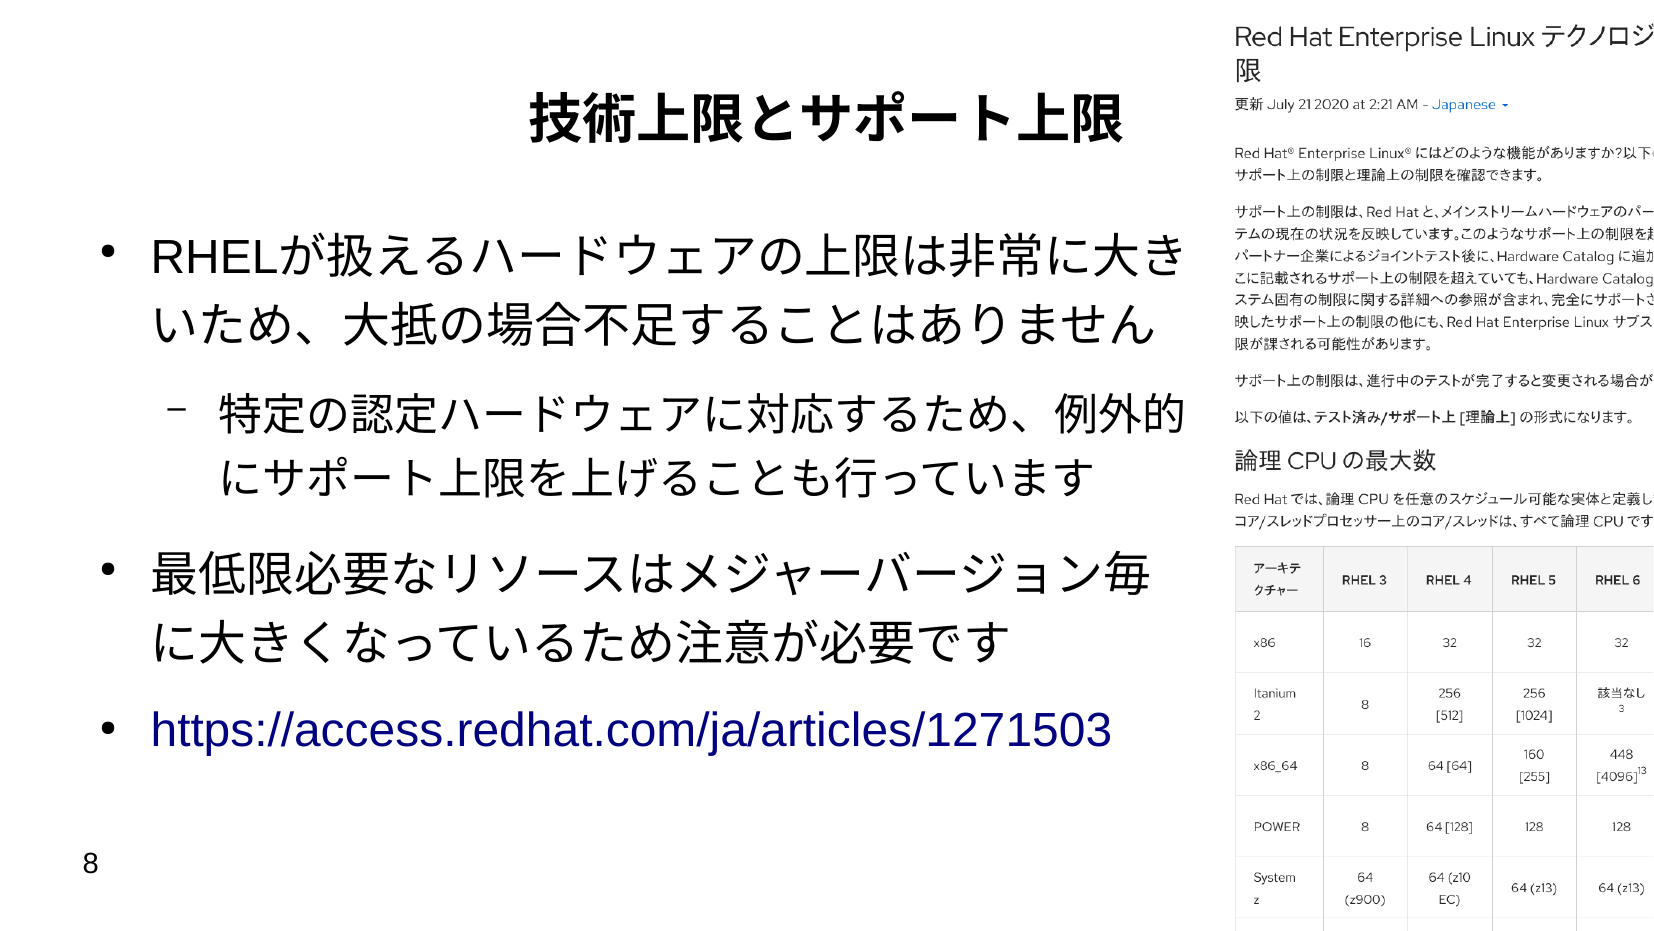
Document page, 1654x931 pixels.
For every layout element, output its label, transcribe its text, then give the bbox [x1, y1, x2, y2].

picture [1213, 2, 1654, 931]
list RHELが扱えるハードウェアの上限は非常に大きいため、大抵の場合不足することはありません 特定の認定ハードウェアに対応するため、例外的にサポート上限を上げることも行っています 最低限必要なリソースはメジャーバージョン毎に大きくなっているため注意が必要です https://access.redhat.com/ja/articles/1271503 [82, 217, 1196, 783]
title 技術上限とサポート上限 [82, 37, 1213, 193]
